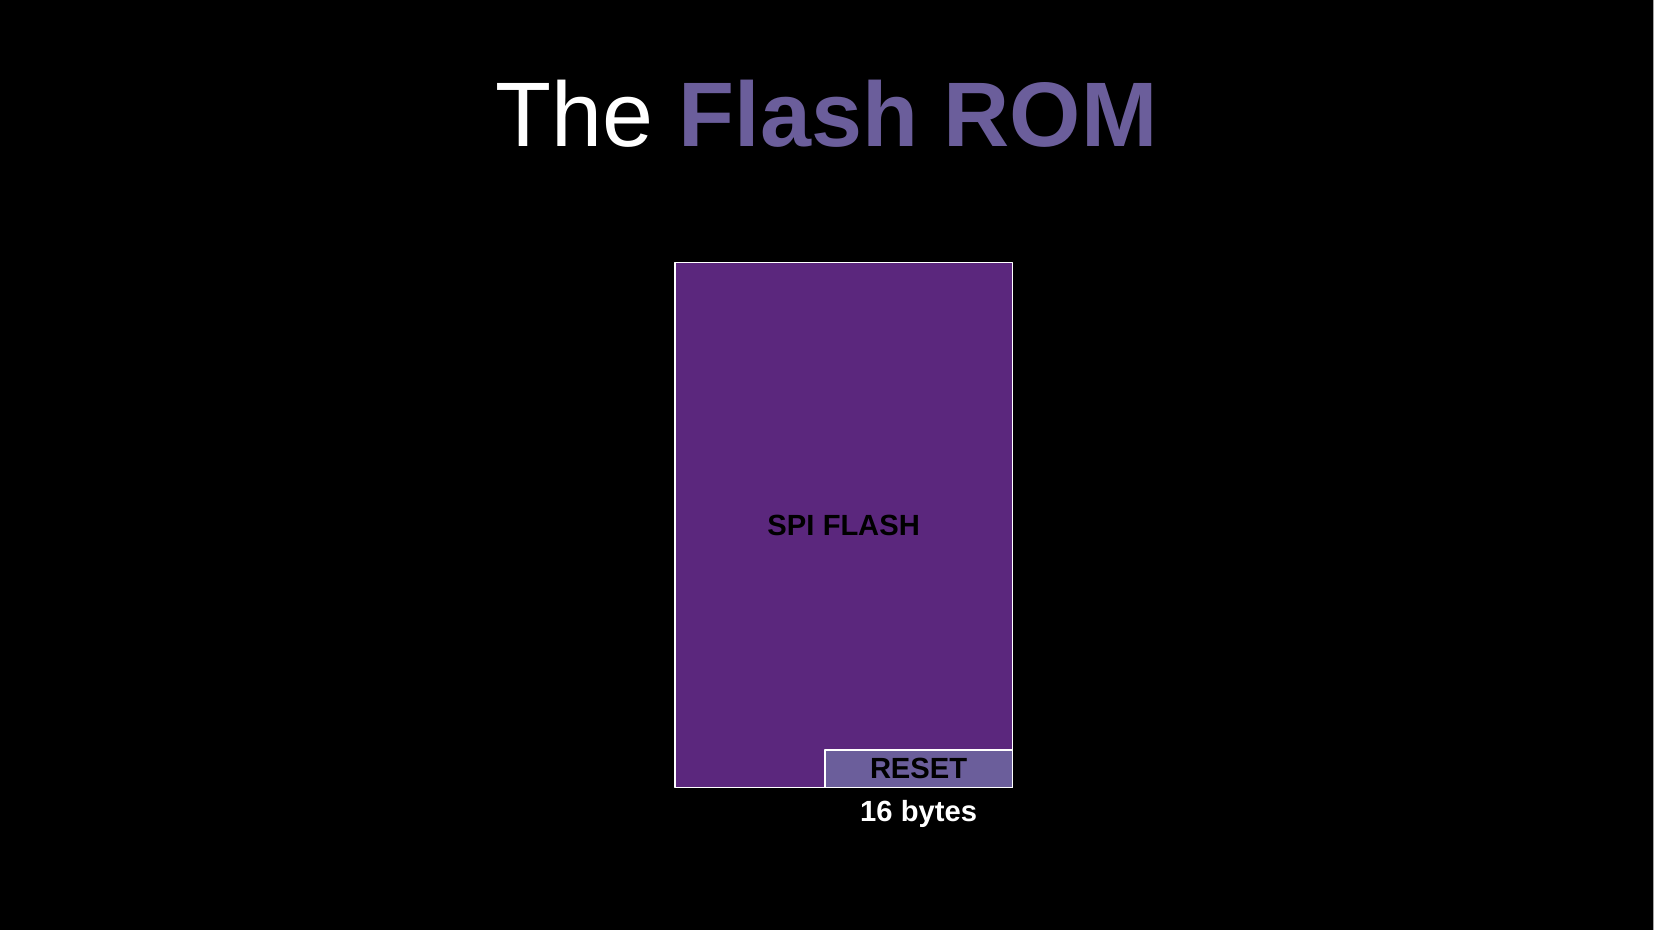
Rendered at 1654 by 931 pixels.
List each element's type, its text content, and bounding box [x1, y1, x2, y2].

text_box RESET [824, 749, 1013, 788]
text_box 16 bytes [825, 787, 1013, 836]
text_box SPI FLASH [674, 262, 1013, 788]
title The Flash ROM [82, 37, 1571, 193]
